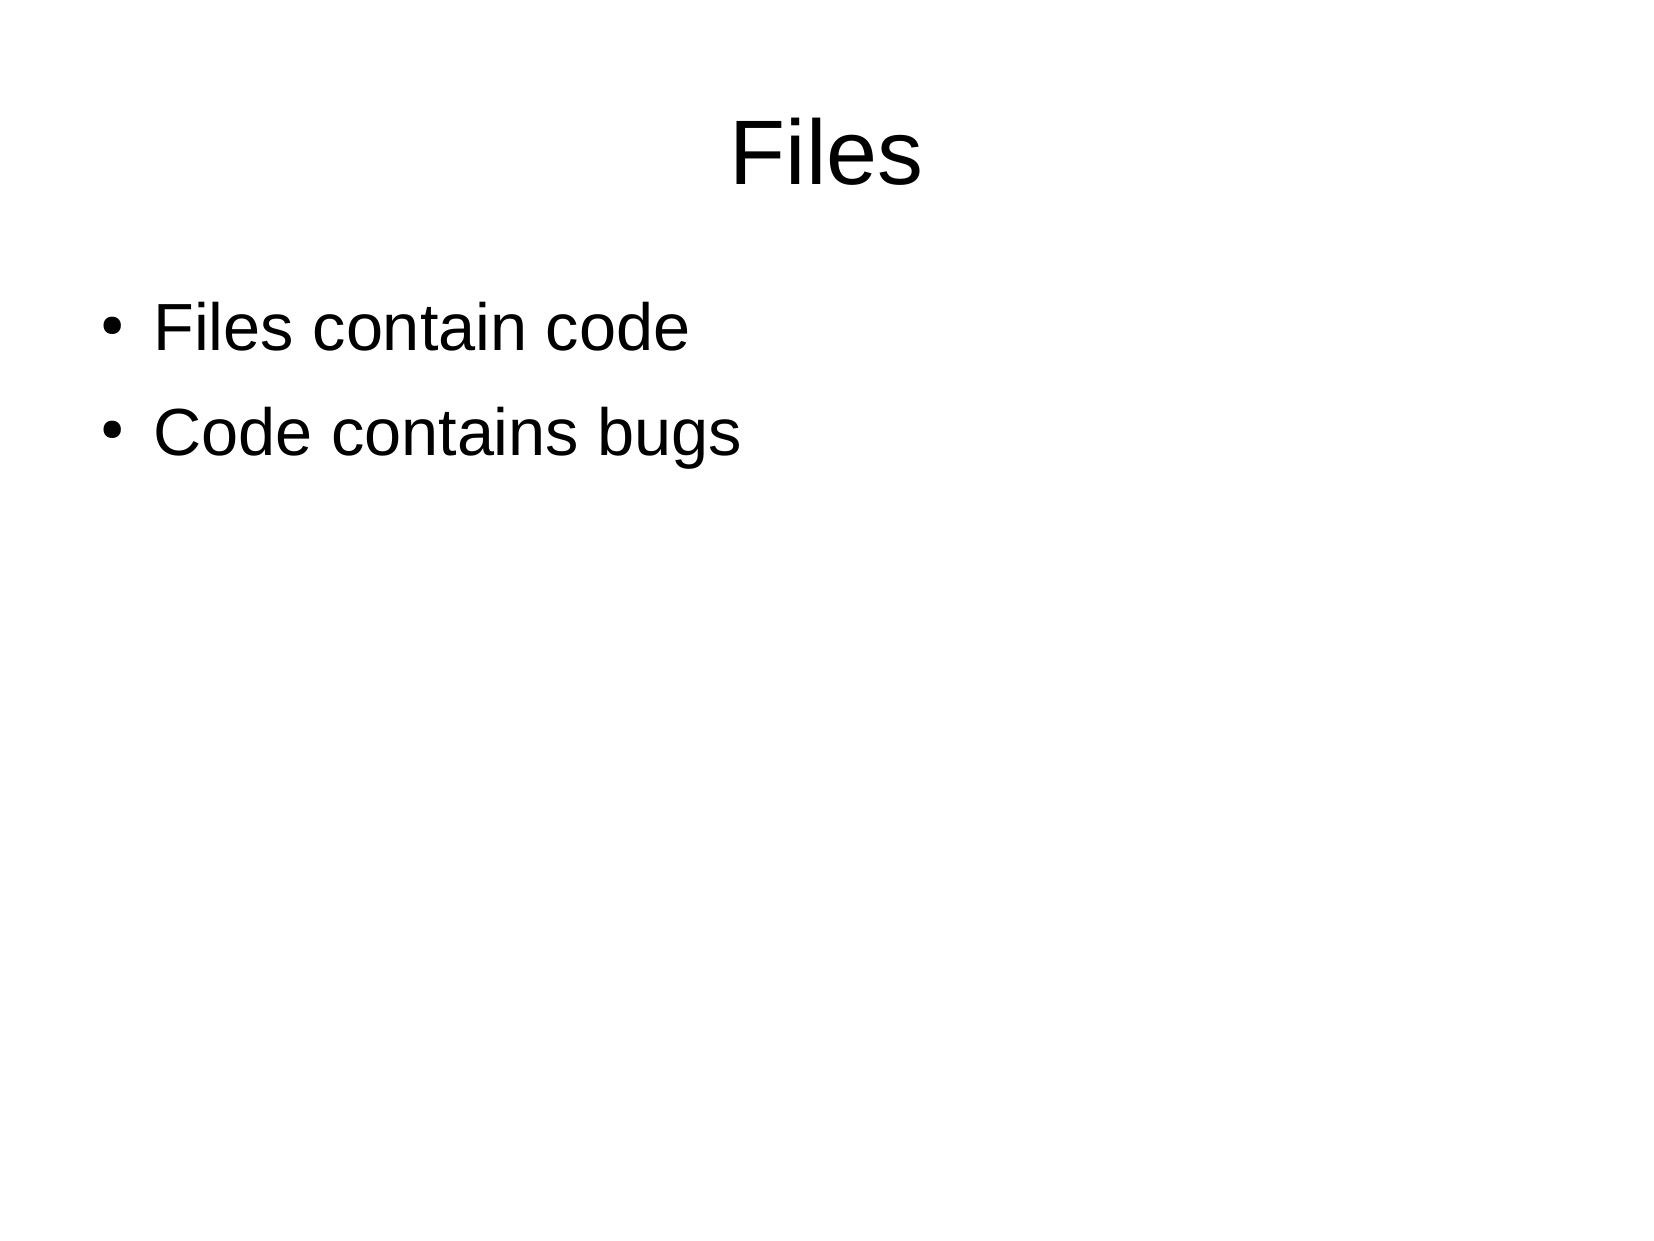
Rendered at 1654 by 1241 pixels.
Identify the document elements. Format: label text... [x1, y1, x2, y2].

title Files [82, 49, 1571, 257]
list Files contain code Code contains bugs [82, 290, 1571, 1109]
